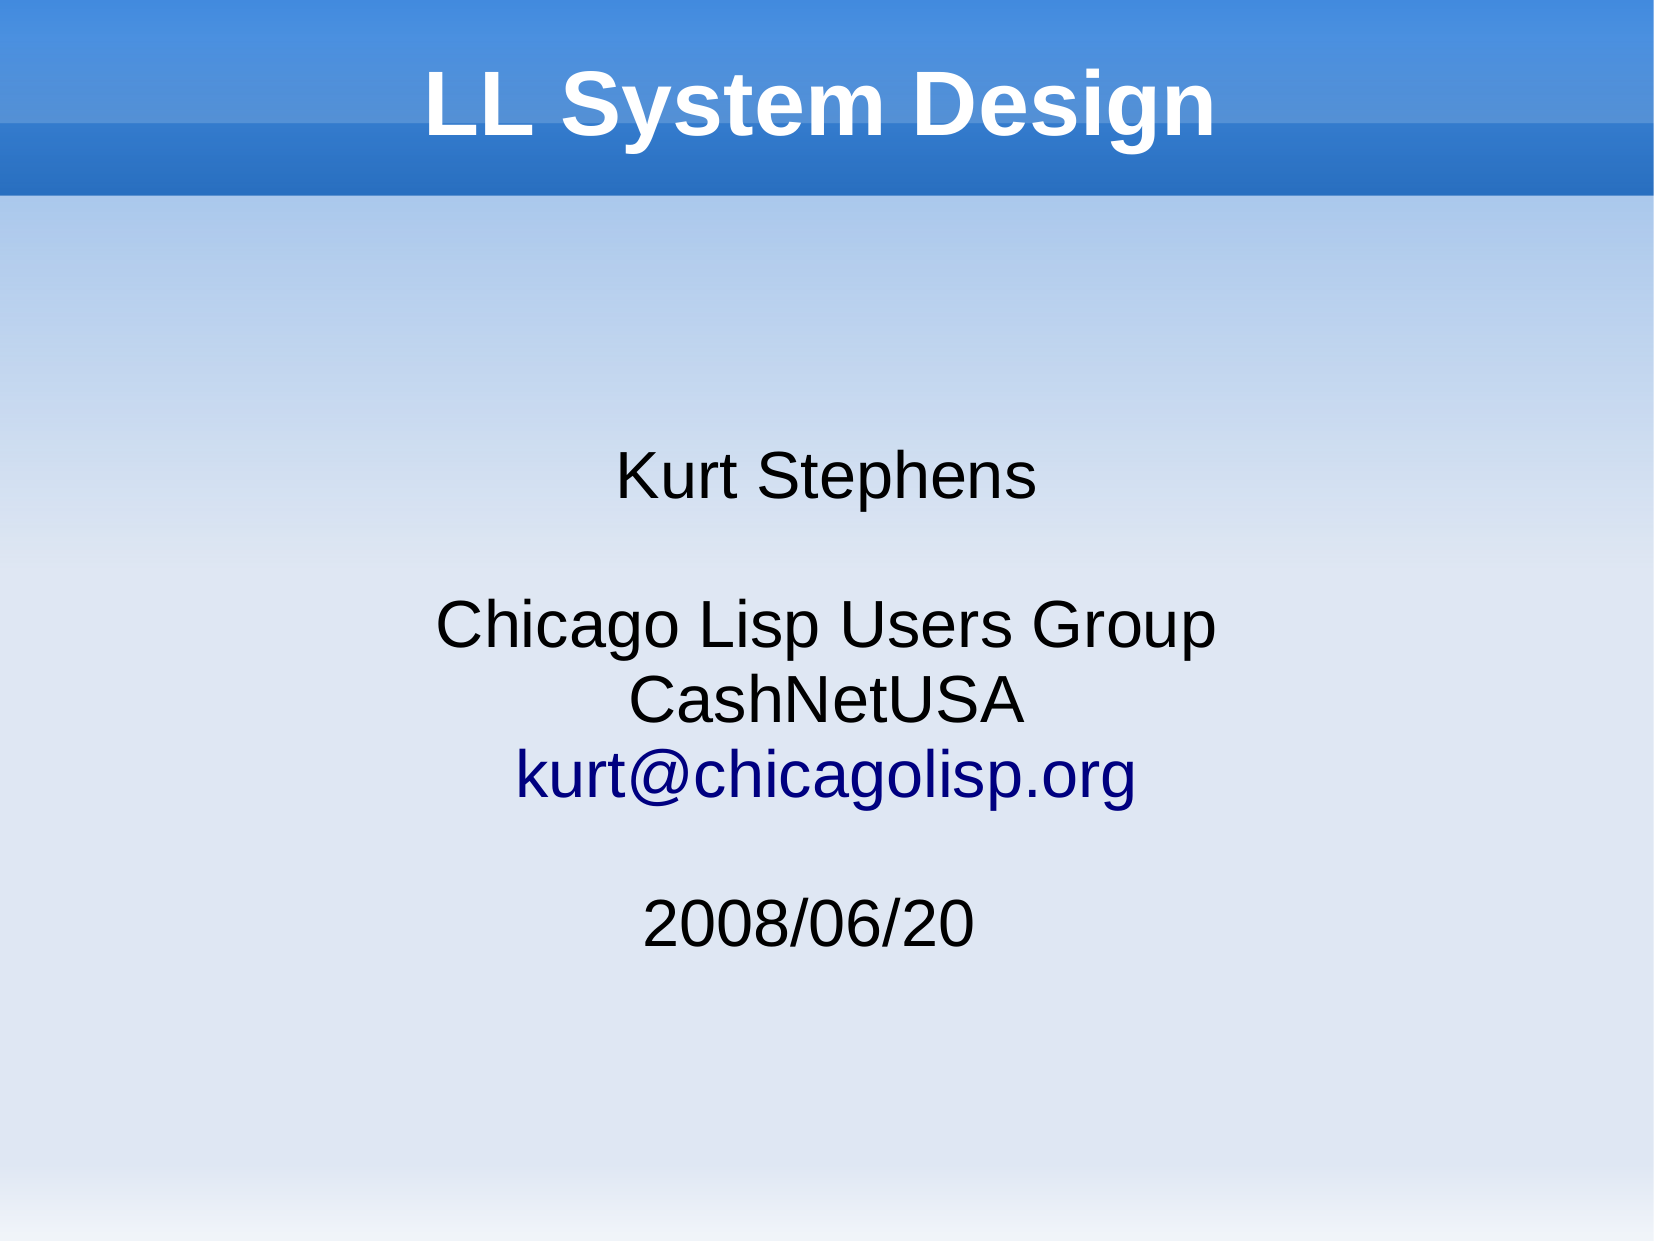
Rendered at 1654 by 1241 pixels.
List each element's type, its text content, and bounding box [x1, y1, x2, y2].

subtitle Kurt Stephens Chicago Lisp Users Group CashNetUSA kurt@chicagolisp.org 2008/06/20 [82, 290, 1571, 1109]
picture [0, 0, 1654, 1241]
title LL System Design [76, 0, 1565, 208]
